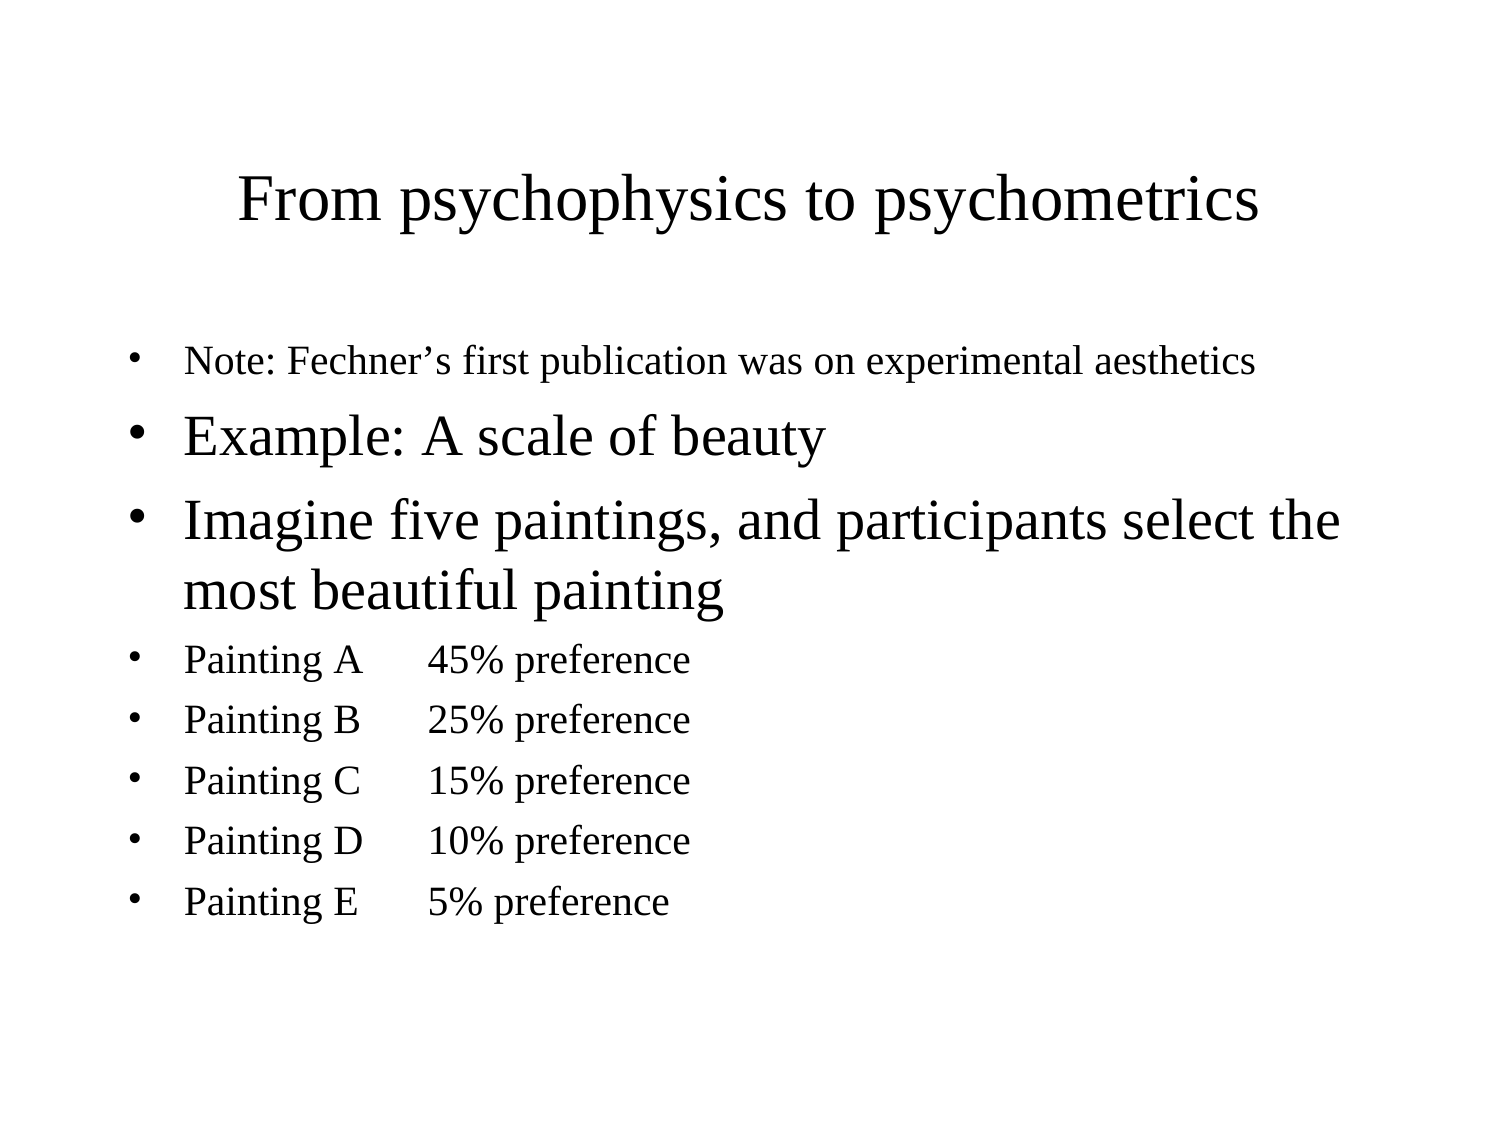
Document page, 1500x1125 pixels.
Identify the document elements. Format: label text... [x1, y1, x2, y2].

list Note: Fechner’s first publication was on experimental aesthetics Example: A scale of beauty Imagine five paintings, and participants select the most beautiful painting Painting A 45% preference Painting B 25% preference Painting C 15% preference Painting D 10% preference Painting E 5% preference [112, 324, 1388, 1000]
title From psychophysics to psychometrics [112, 99, 1388, 288]
